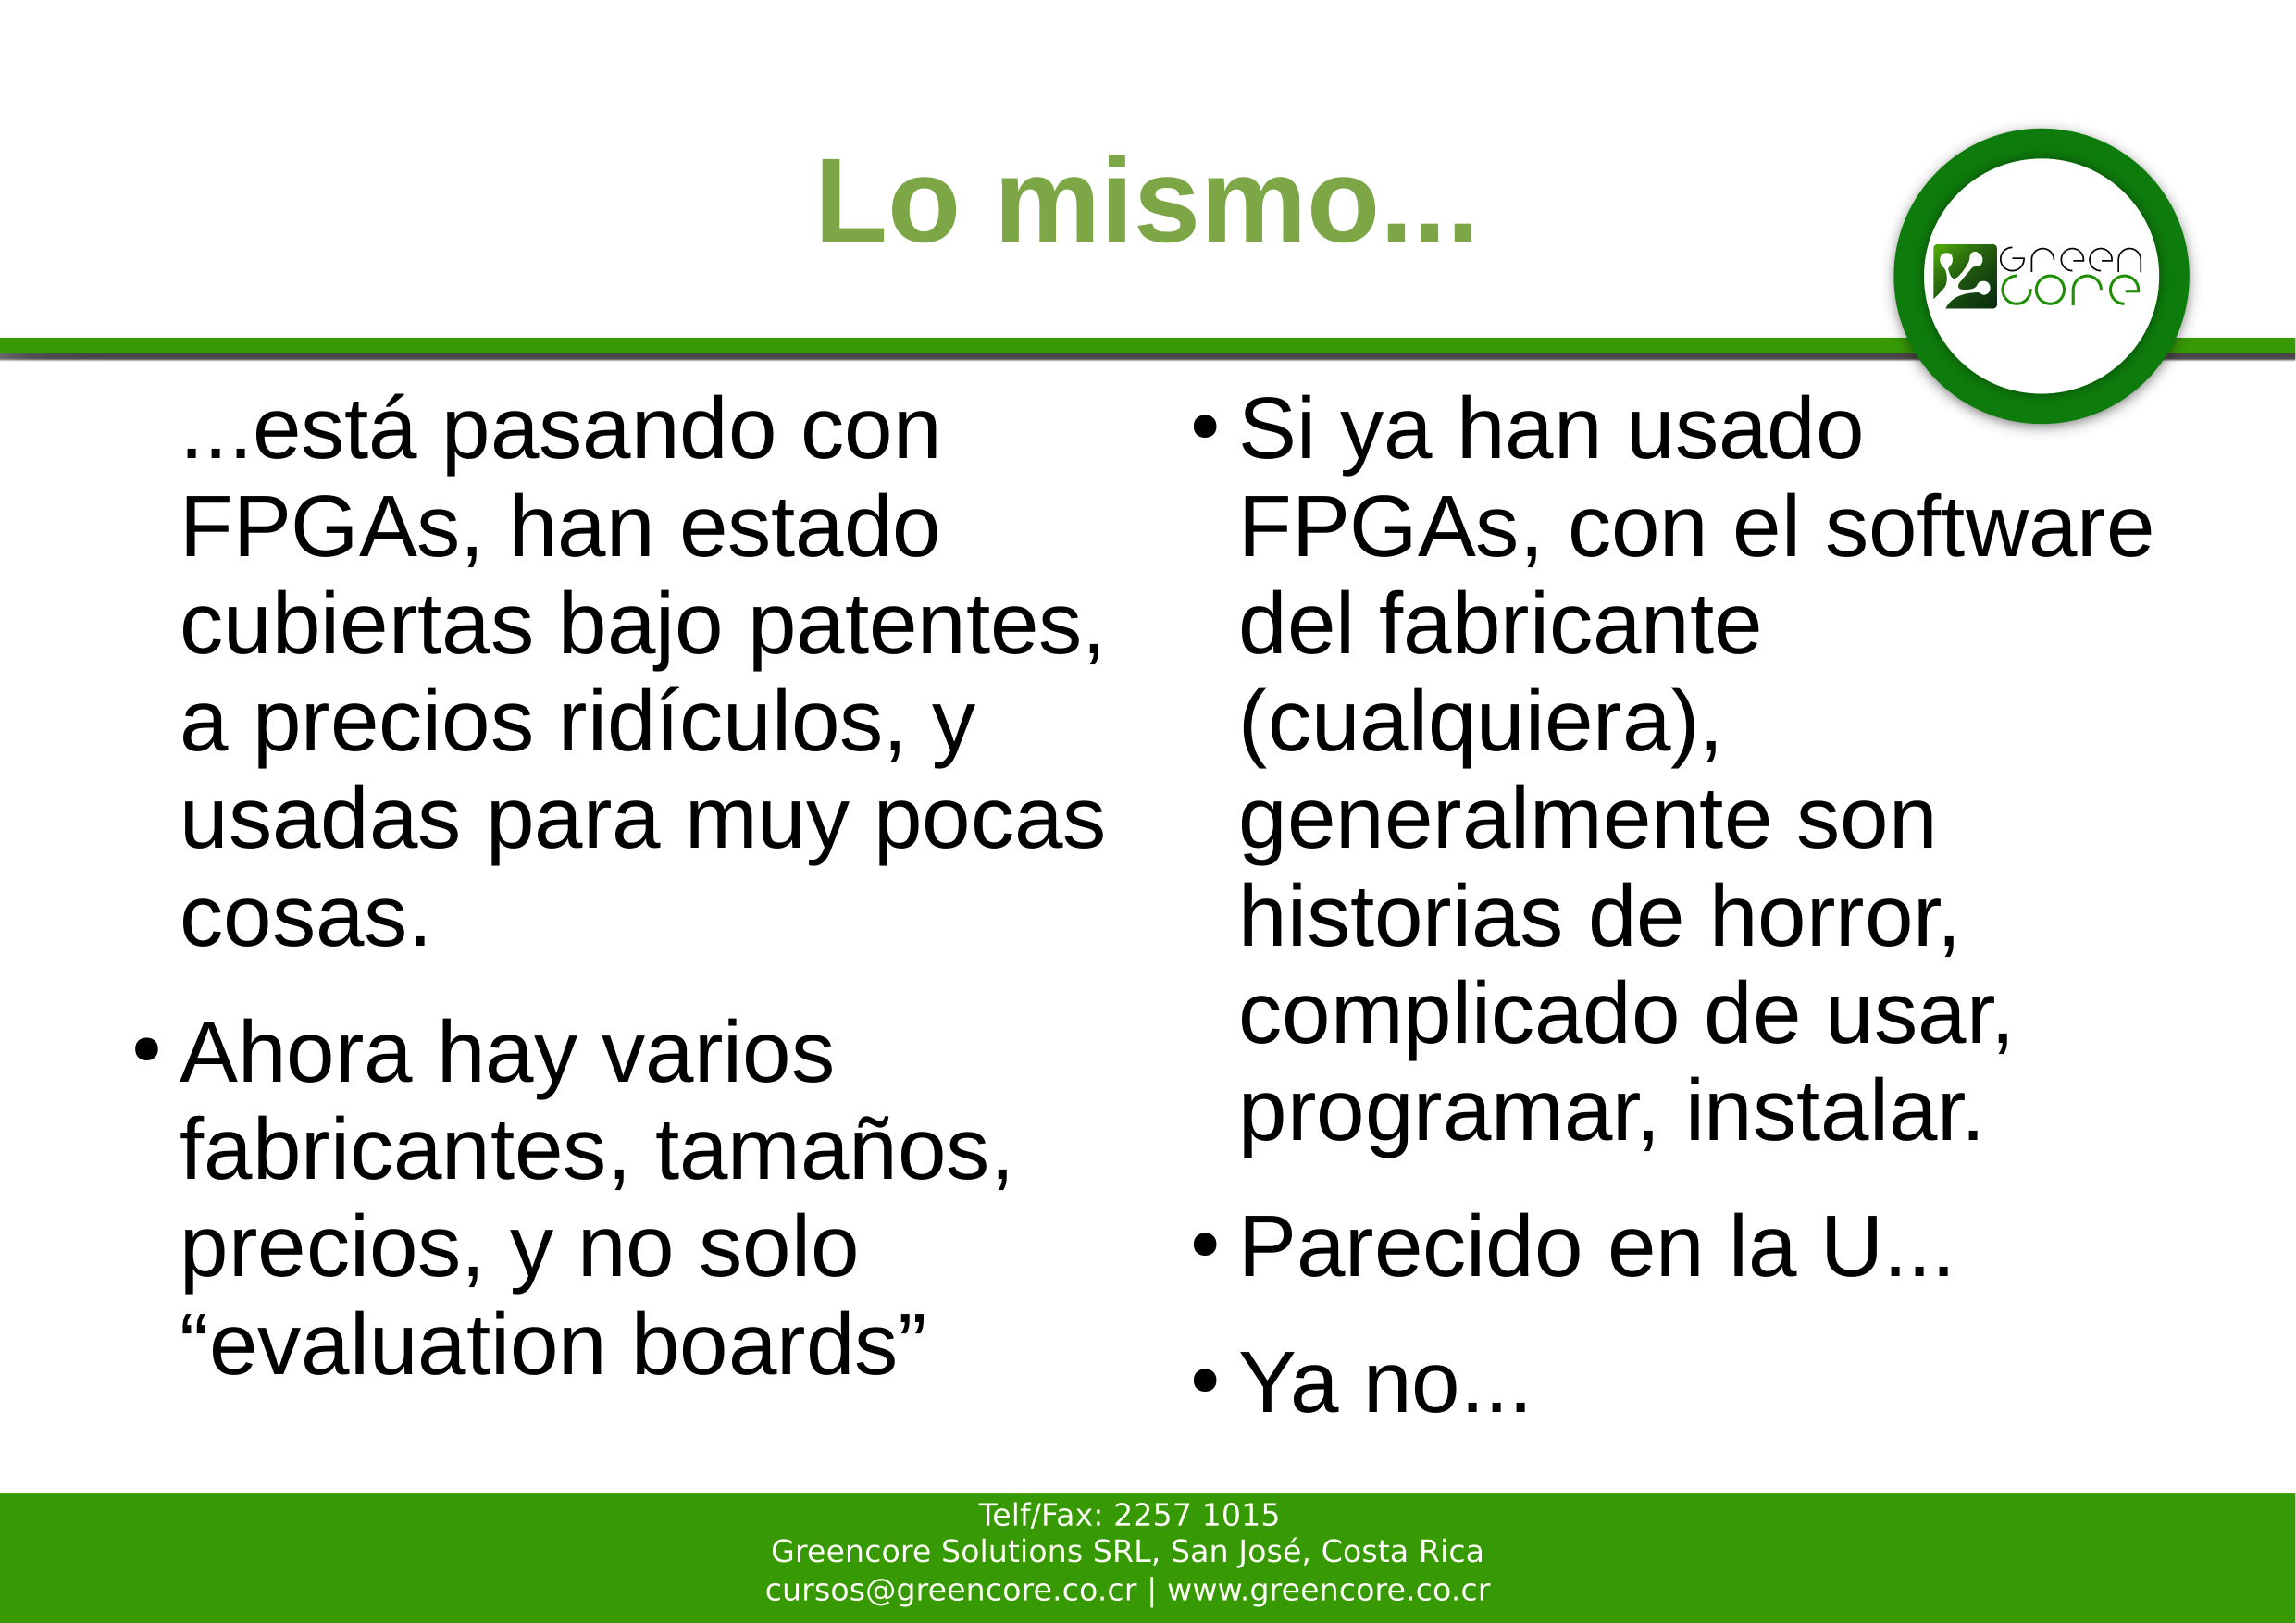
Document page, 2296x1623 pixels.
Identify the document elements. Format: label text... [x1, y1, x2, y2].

list Si ya han usado FPGAs, con el software del fabricante (cualquiera), generalmente son historias de horror, complicado de usar, programar, instalar. Parecido en la U... Ya no... [1173, 379, 2182, 1429]
title Lo mismo... [115, 64, 2181, 336]
picture [0, 0, 2296, 1623]
list ...está pasando con FPGAs, han estado cubiertas bajo patentes, a precios ridículos, y usadas para muy pocas cosas. Ahora hay varios fabricantes, tamaños, precios, y no solo “evaluation boards” [115, 379, 1123, 1391]
